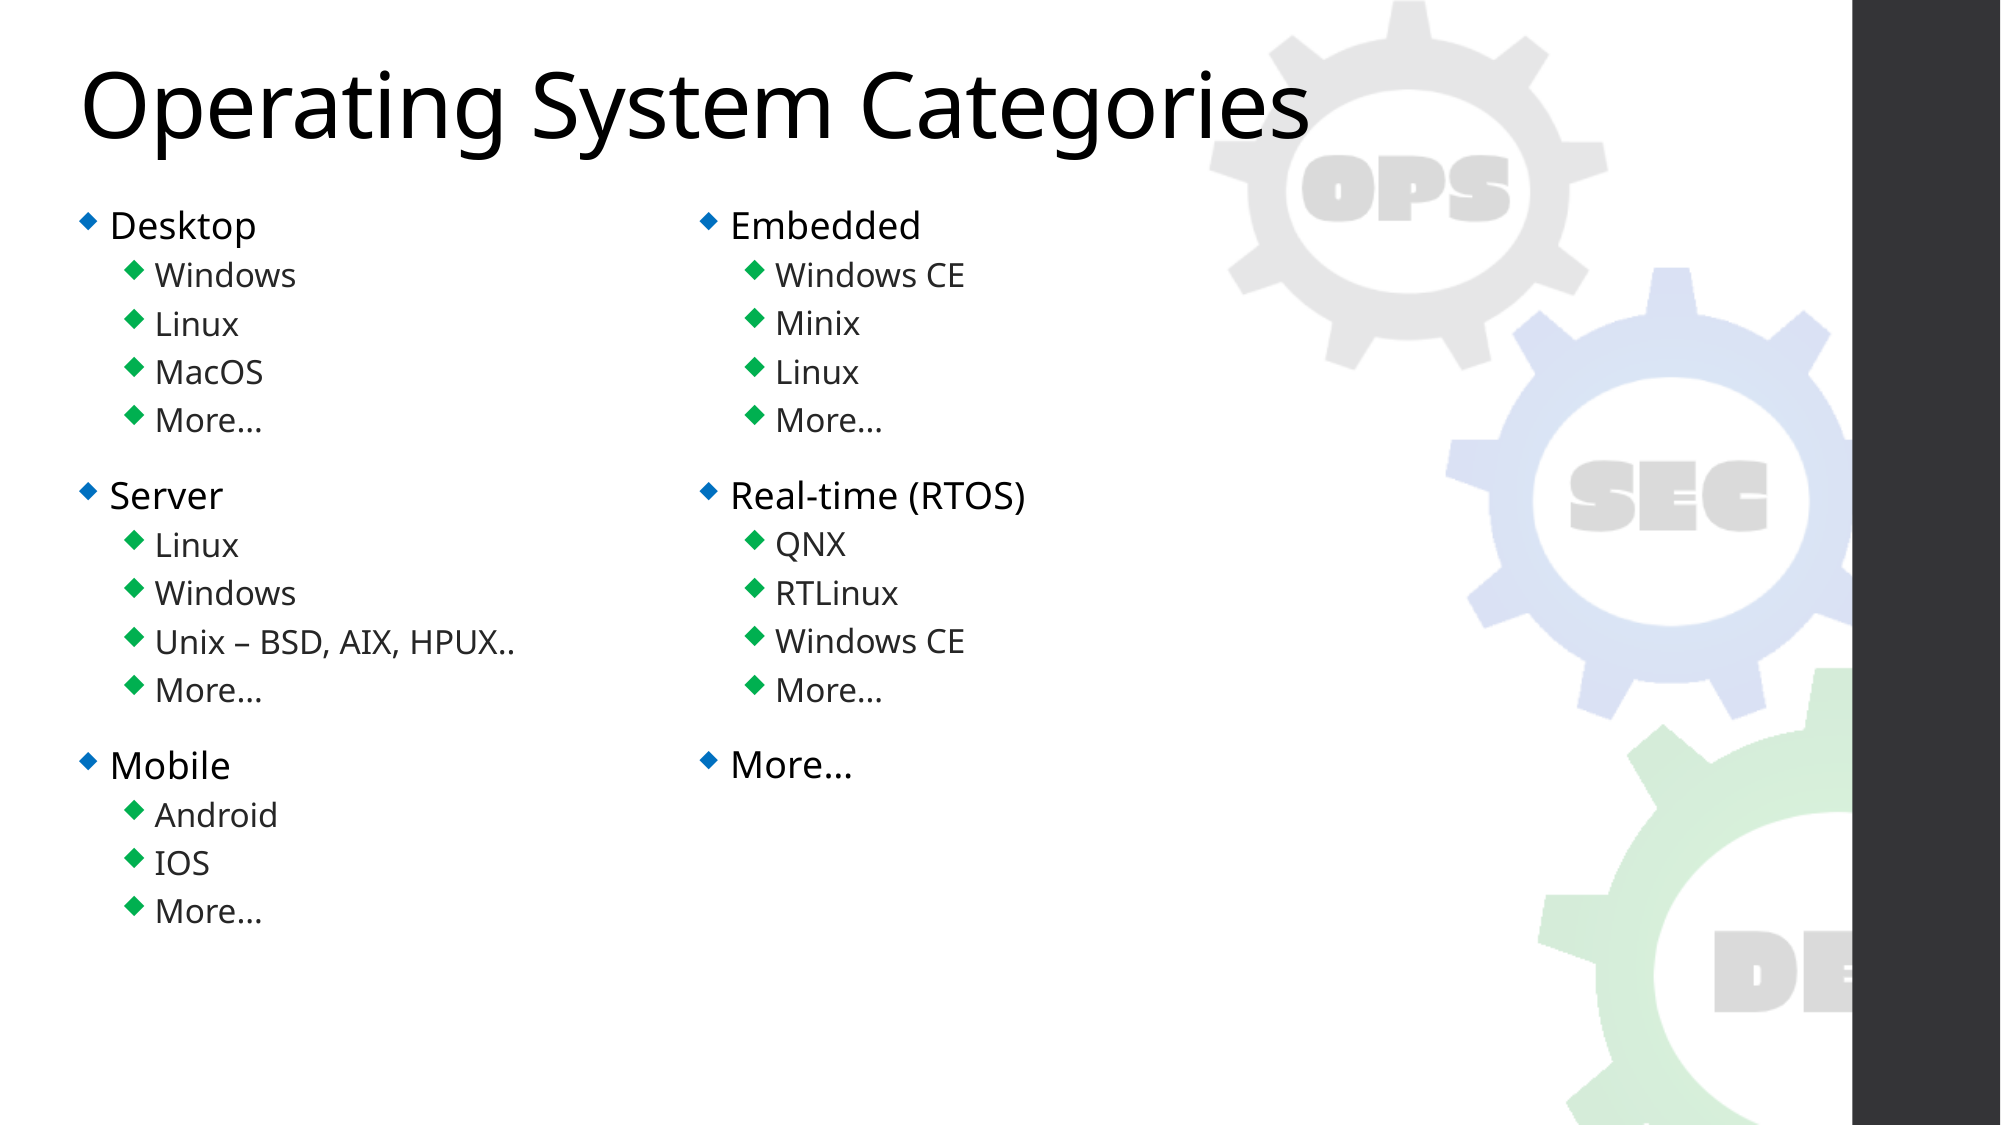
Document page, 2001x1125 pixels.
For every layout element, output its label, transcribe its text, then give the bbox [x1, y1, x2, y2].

title Operating System Categories [64, 33, 1797, 166]
list Desktop Windows Linux MacOS More… Server Linux Windows Unix – BSD, AIX, HPUX.. More… Mobile Android IOS More… [64, 198, 556, 1073]
text_box Embedded Windows CE Minix Linux More… Real-time (RTOS) QNX RTLinux Windows CE More… More… [685, 198, 1177, 1073]
